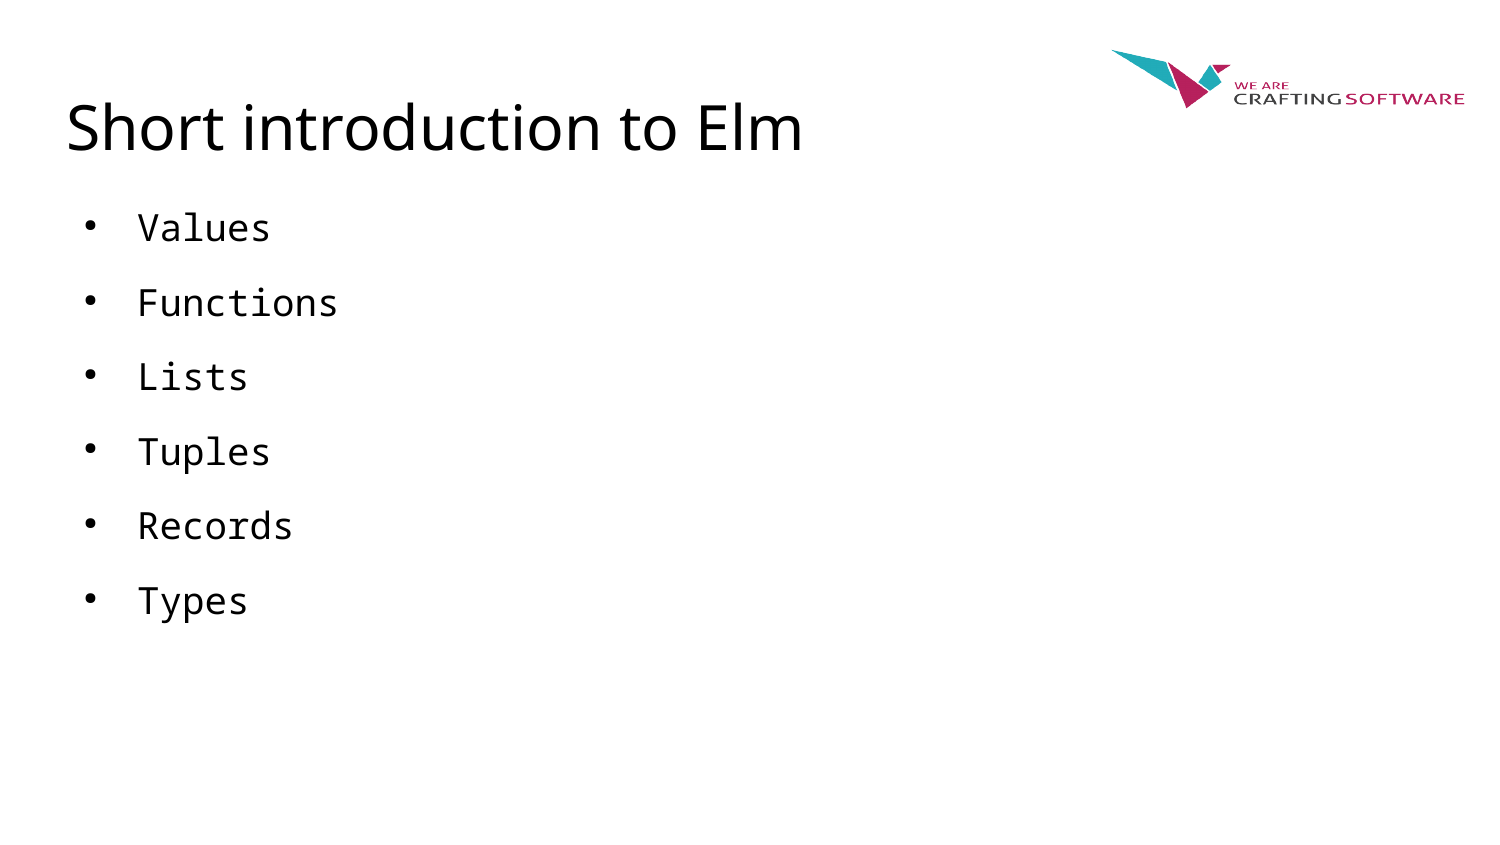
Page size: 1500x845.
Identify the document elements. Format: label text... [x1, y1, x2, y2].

list Values Functions Lists Tuples Records Types [51, 189, 1449, 751]
picture [1094, 0, 1481, 163]
title Short introduction to Elm [51, 73, 1449, 168]
